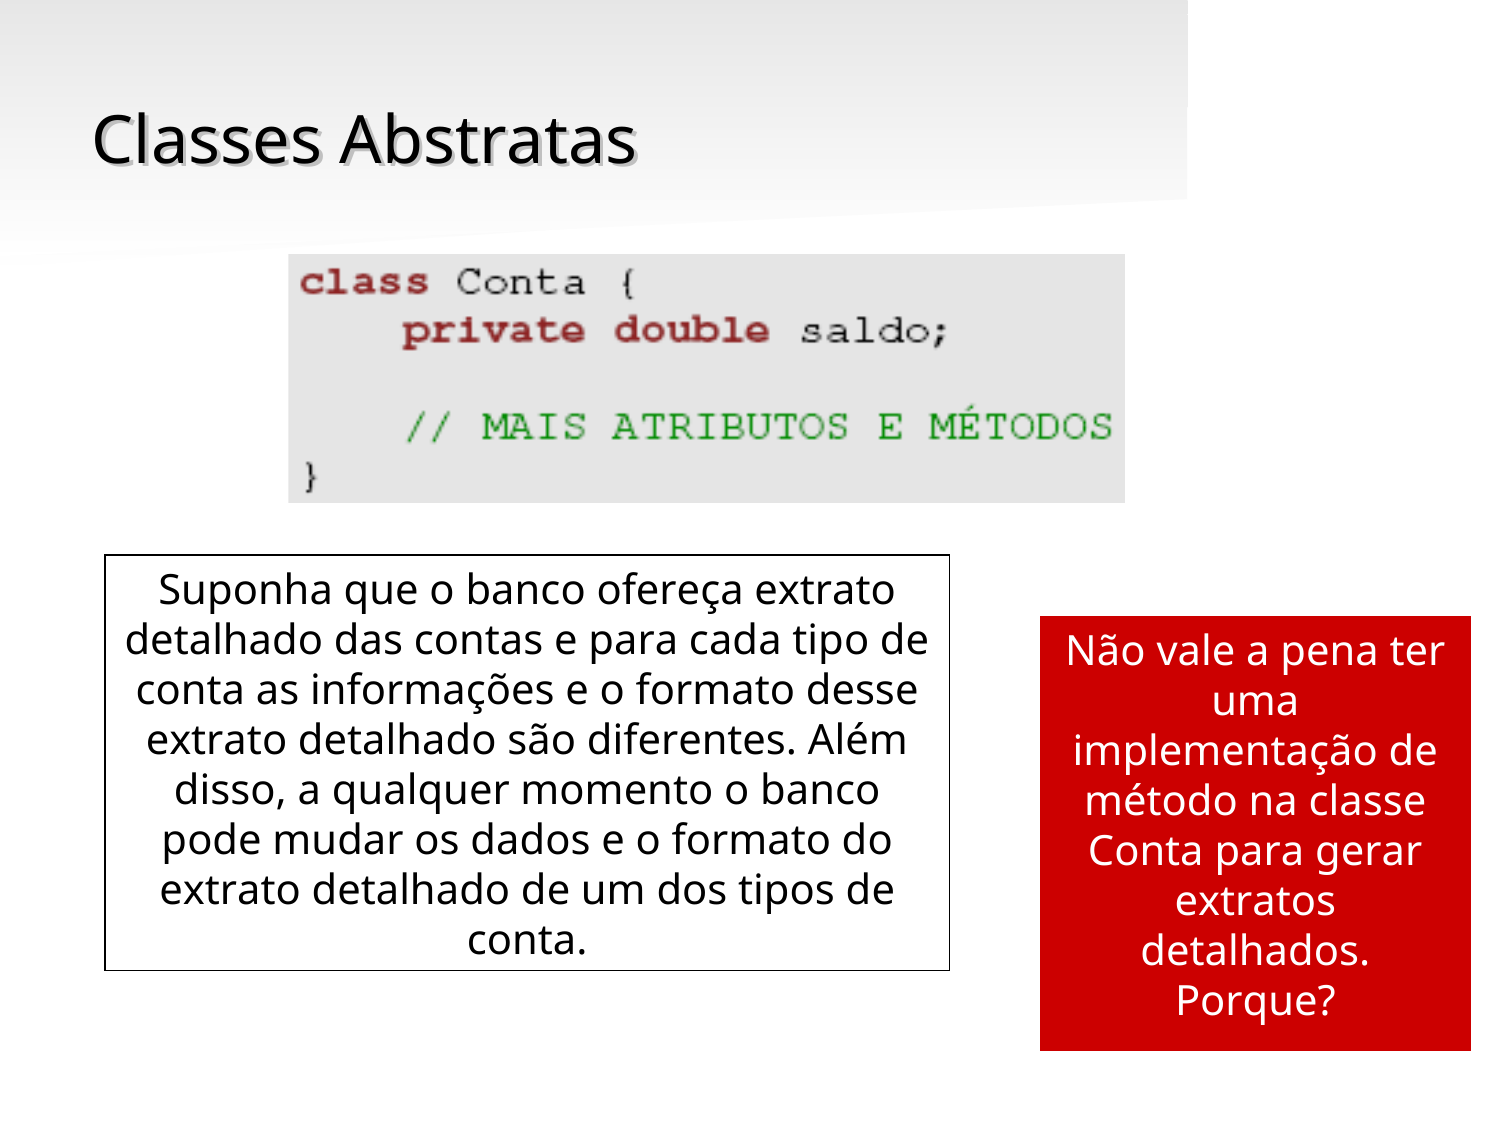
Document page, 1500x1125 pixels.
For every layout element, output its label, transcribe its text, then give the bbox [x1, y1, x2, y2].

picture [288, 254, 1126, 503]
text_box Classes Abstratas [76, 42, 1427, 231]
text_box Suponha que o banco ofereça extrato detalhado das contas e para cada tipo de conta as informações e o formato desse extrato detalhado são diferentes. Além disso, a qualquer momento o banco pode mudar os dados e o formato do extrato detalhado de um dos tipos de conta. [104, 554, 950, 971]
text_box Não vale a pena ter uma implementação de método na classe Conta para gerar extratos detalhados. Porque? [1041, 617, 1470, 1050]
